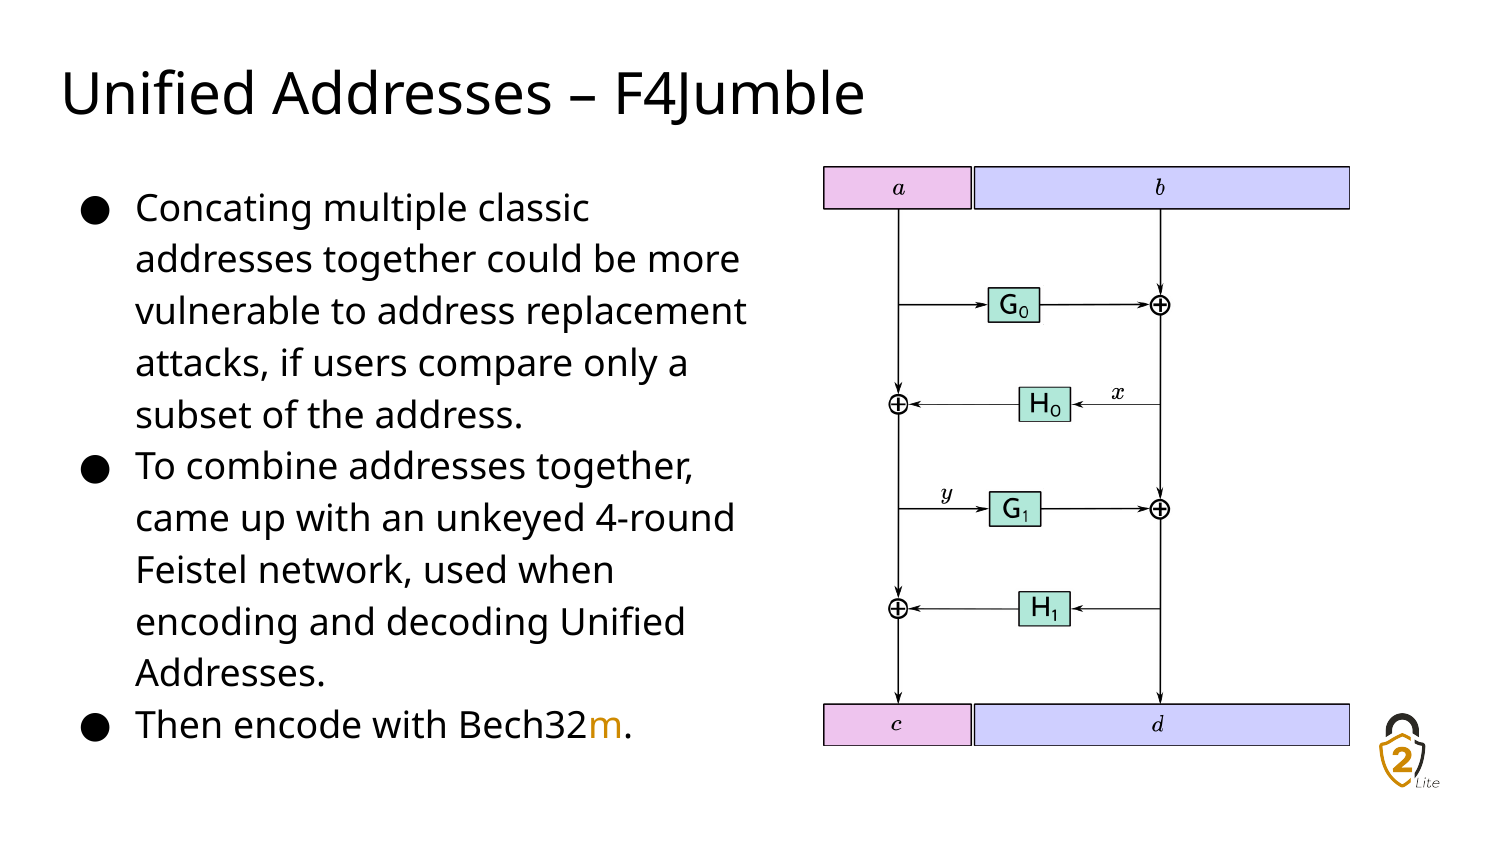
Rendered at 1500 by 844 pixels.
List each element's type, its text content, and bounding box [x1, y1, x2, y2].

title Unified Addresses – F4Jumble [60, 56, 1434, 151]
picture [1379, 713, 1440, 788]
picture [823, 166, 1350, 746]
text_box Concating multiple classic addresses together could be more vulnerable to address replacement attacks, if users compare only a subset of the address. To combine addresses together, came up with an unkeyed 4-round Feistel network, used when encoding and decoding Unified Addresses. Then encode with Bech32m. [59, 176, 750, 756]
